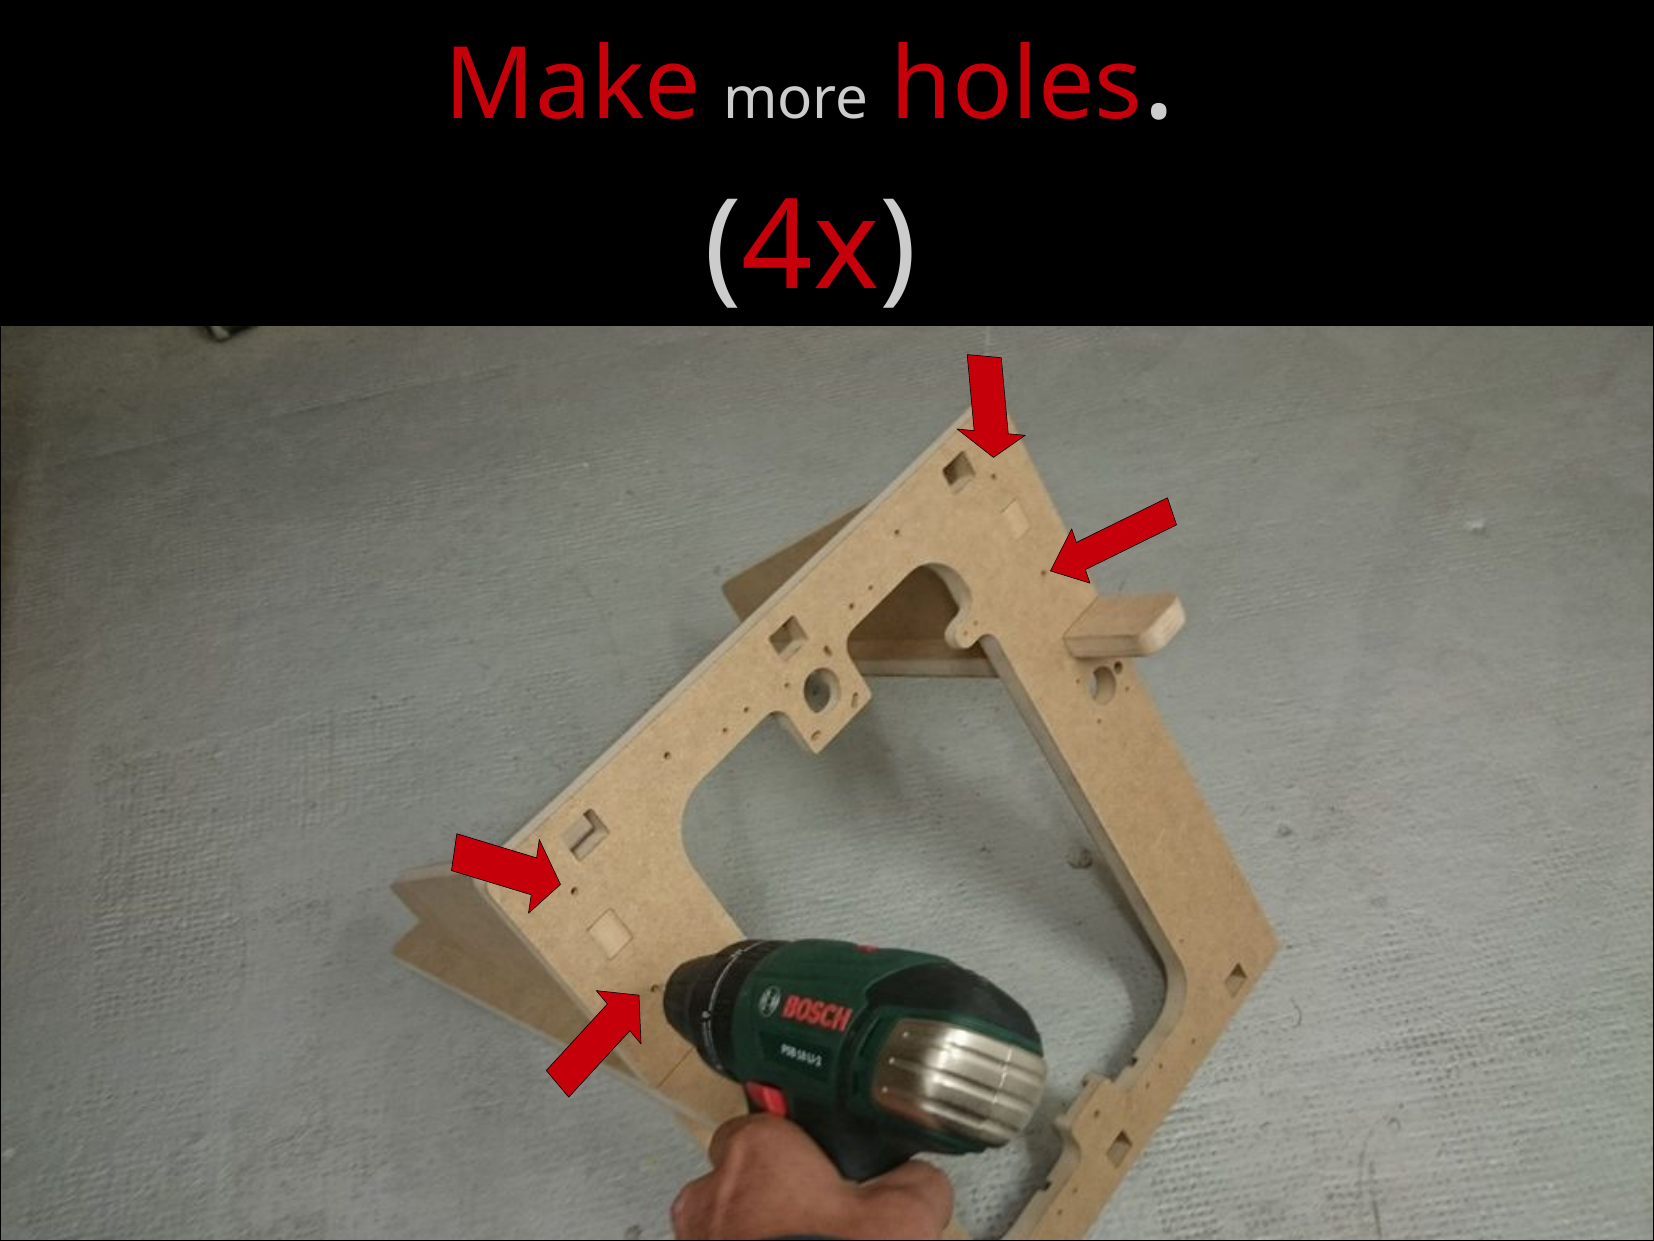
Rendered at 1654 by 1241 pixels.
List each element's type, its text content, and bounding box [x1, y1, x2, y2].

text_box [546, 990, 642, 1098]
text_box [451, 833, 561, 914]
text_box [957, 354, 1026, 458]
title Make more holes. (4x) [0, 0, 1654, 311]
picture [0, 326, 1654, 1241]
text_box [1050, 497, 1177, 584]
